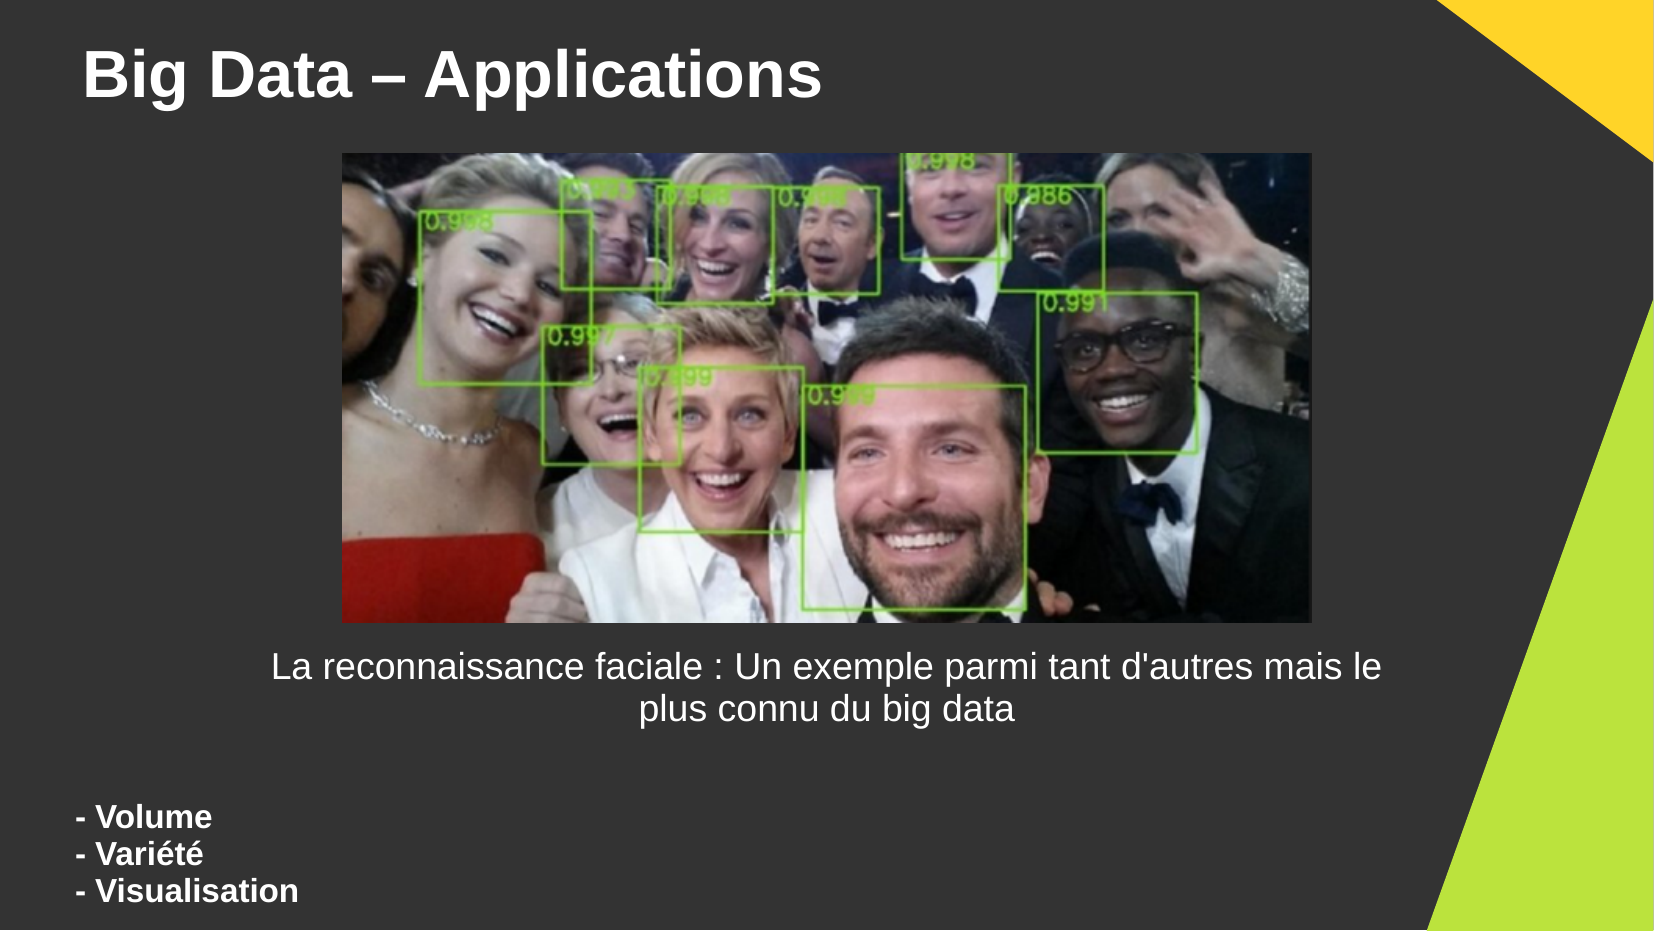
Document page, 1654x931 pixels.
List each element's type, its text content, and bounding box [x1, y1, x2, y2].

title Big Data – Applications [82, 37, 1571, 115]
text_box [1436, 0, 1654, 163]
text_box La reconnaissance faciale : Un exemple parmi tant d'autres mais le plus connu du big data [239, 637, 1415, 737]
picture [342, 153, 1312, 623]
text_box - Volume - Variété - Visualisation [60, 791, 1477, 931]
text_box [1476, 297, 1654, 931]
